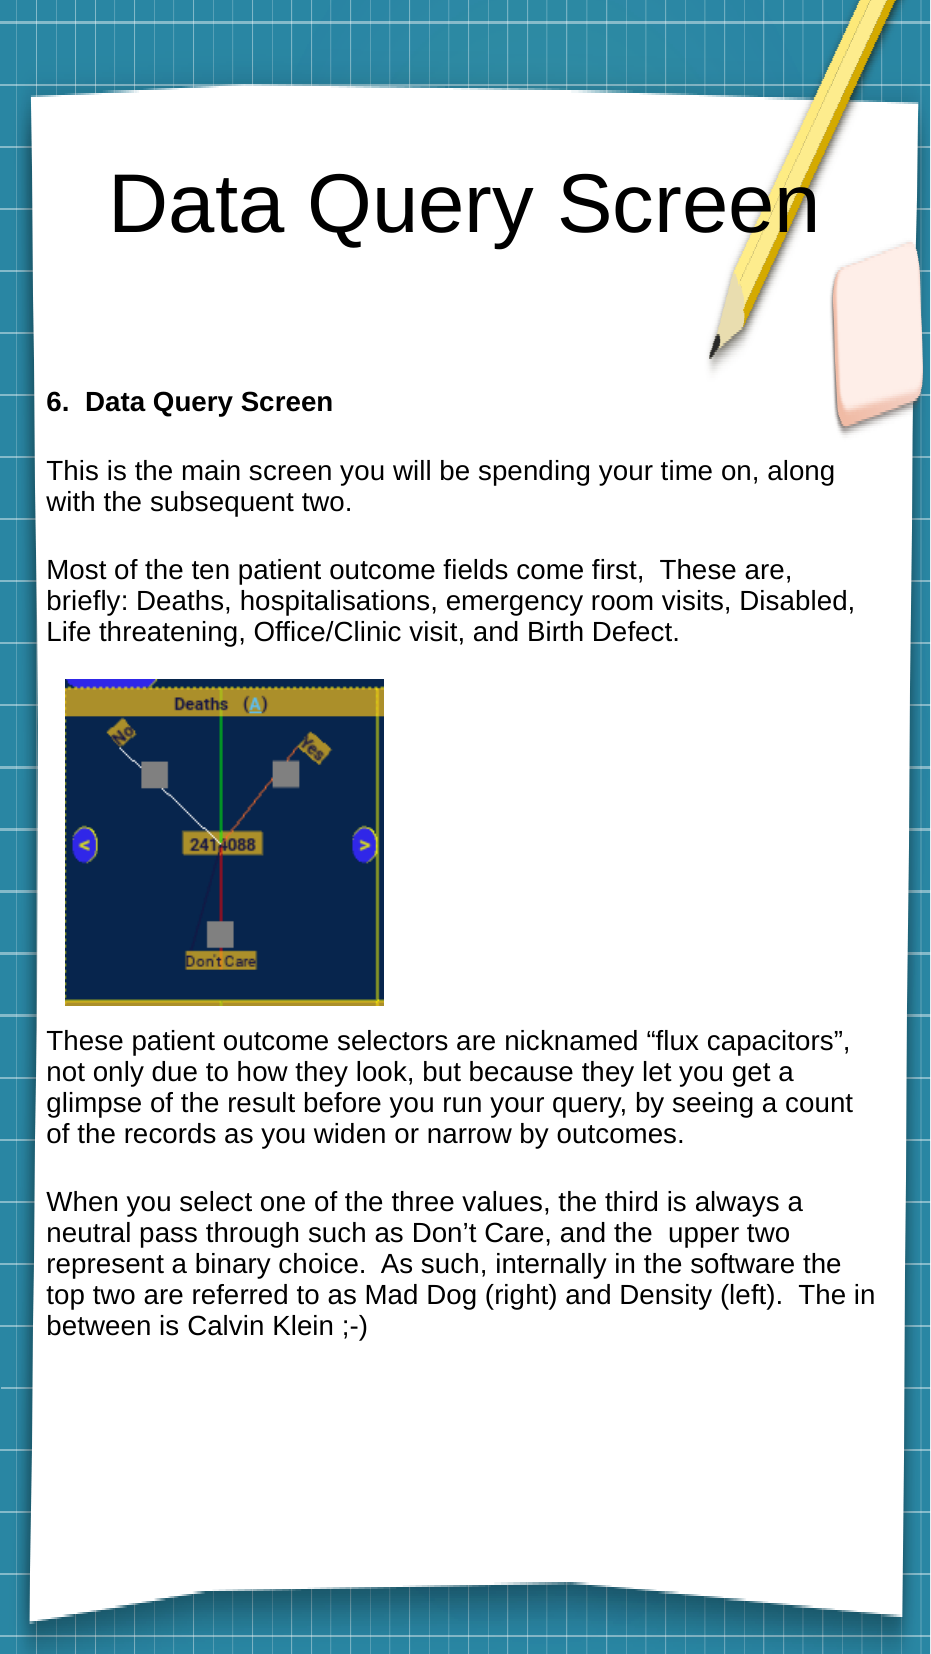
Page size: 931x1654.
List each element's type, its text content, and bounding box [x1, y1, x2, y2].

title Data Query Screen [46, 65, 884, 342]
picture [0, 0, 931, 1654]
list 6. Data Query Screen This is the main screen you will be spending your time on, along with the subsequent two. Most of the ten patient outcome fields come first, These are, briefly: Deaths, hospitalisations, emergency room visits, Disabled, Life threatening, Office/Clinic visit, and Birth Defect. These patient outcome selectors are nicknamed “flux capacitors”, not only due to how they look, but because they let you get a glimpse of the result before you run your query, by seeing a count of the records as you widen or narrow by outcomes. When you select one of the three values, the third is always a neutral pass through such as Don’t Care, and the upper two represent a binary choice. As such, internally in the software the top two are referred to as Mad Dog (right) and Density (left). The in between is Calvin Klein ;-) [46, 386, 884, 1346]
